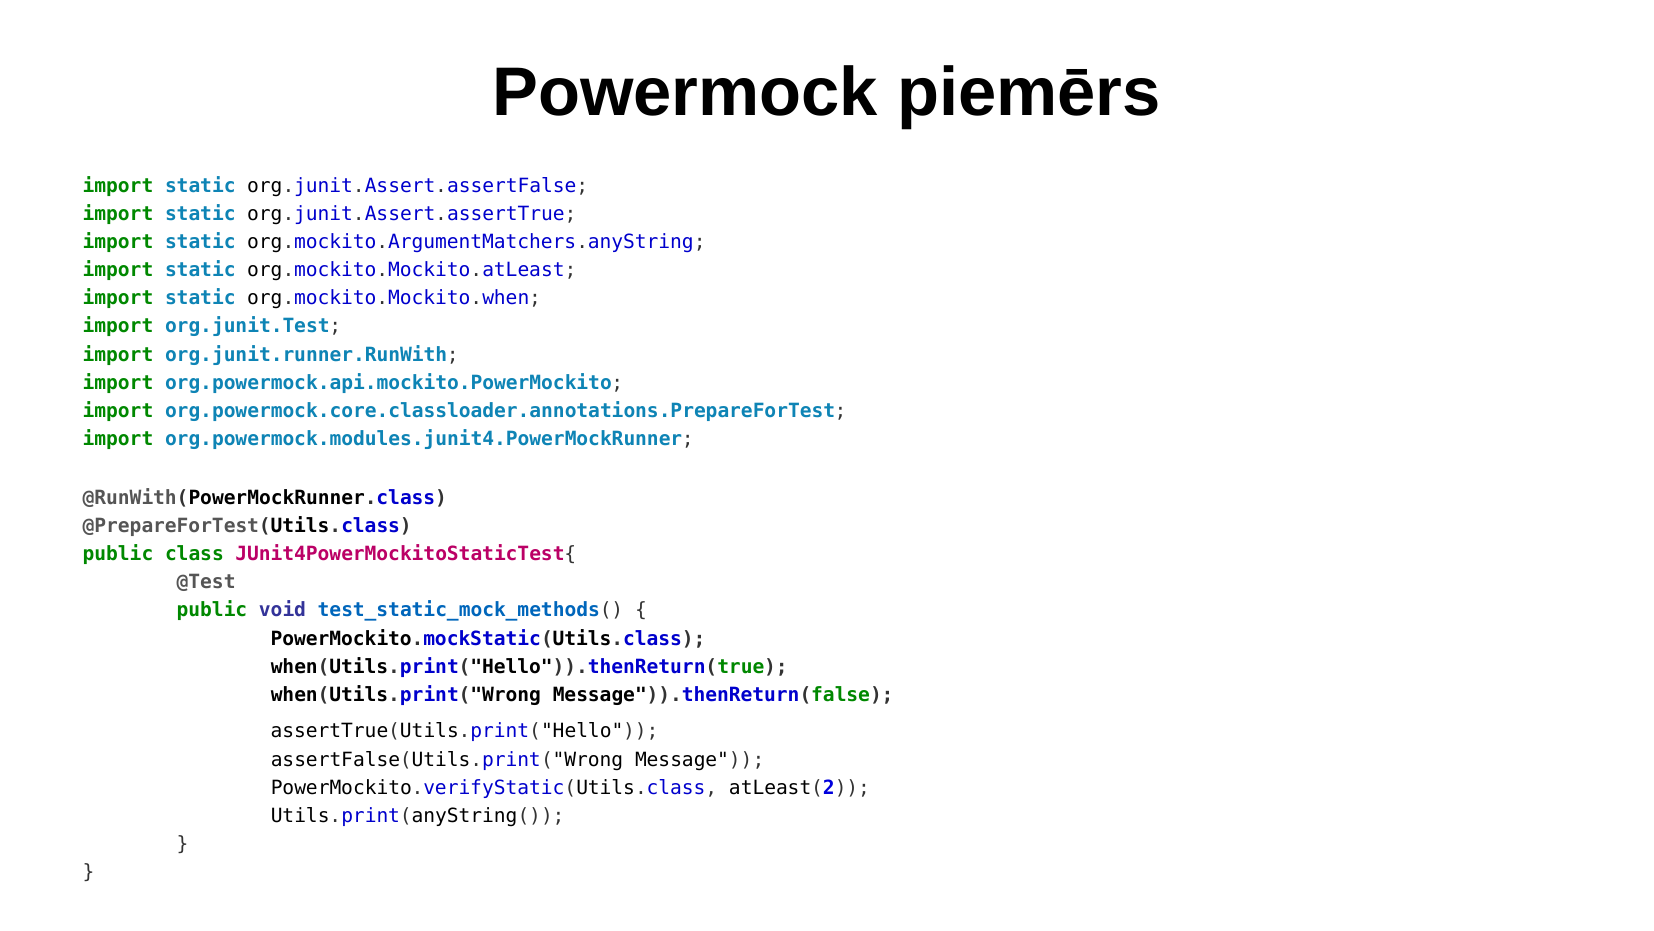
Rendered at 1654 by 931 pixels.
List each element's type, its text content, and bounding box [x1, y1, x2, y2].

title Powermock piemērs [82, 37, 1571, 147]
list import static org.junit.Assert.assertFalse; import static org.junit.Assert.assertTrue; import static org.mockito.ArgumentMatchers.anyString; import static org.mockito.Mockito.atLeast; import static org.mockito.Mockito.when; import org.junit.Test; import org.junit.runner.RunWith; import org.powermock.api.mockito.PowerMockito; import org.powermock.core.classloader.annotations.PrepareForTest; import org.powermock.modules.junit4.PowerMockRunner; @RunWith(PowerMockRunner.class) @PrepareForTest(Utils.class) public class JUnit4PowerMockitoStaticTest{ @Test public void test_static_mock_methods() { PowerMockito.mockStatic(Utils.class); when(Utils.print("Hello")).thenReturn(true); when(Utils.print("Wrong Message")).thenReturn(false); assertTrue(Utils.print("Hello")); assertFalse(Utils.print("Wrong Message")); PowerMockito.verifyStatic(Utils.class, atLeast(2)); Utils.print(anyString()); } } [82, 168, 1538, 889]
